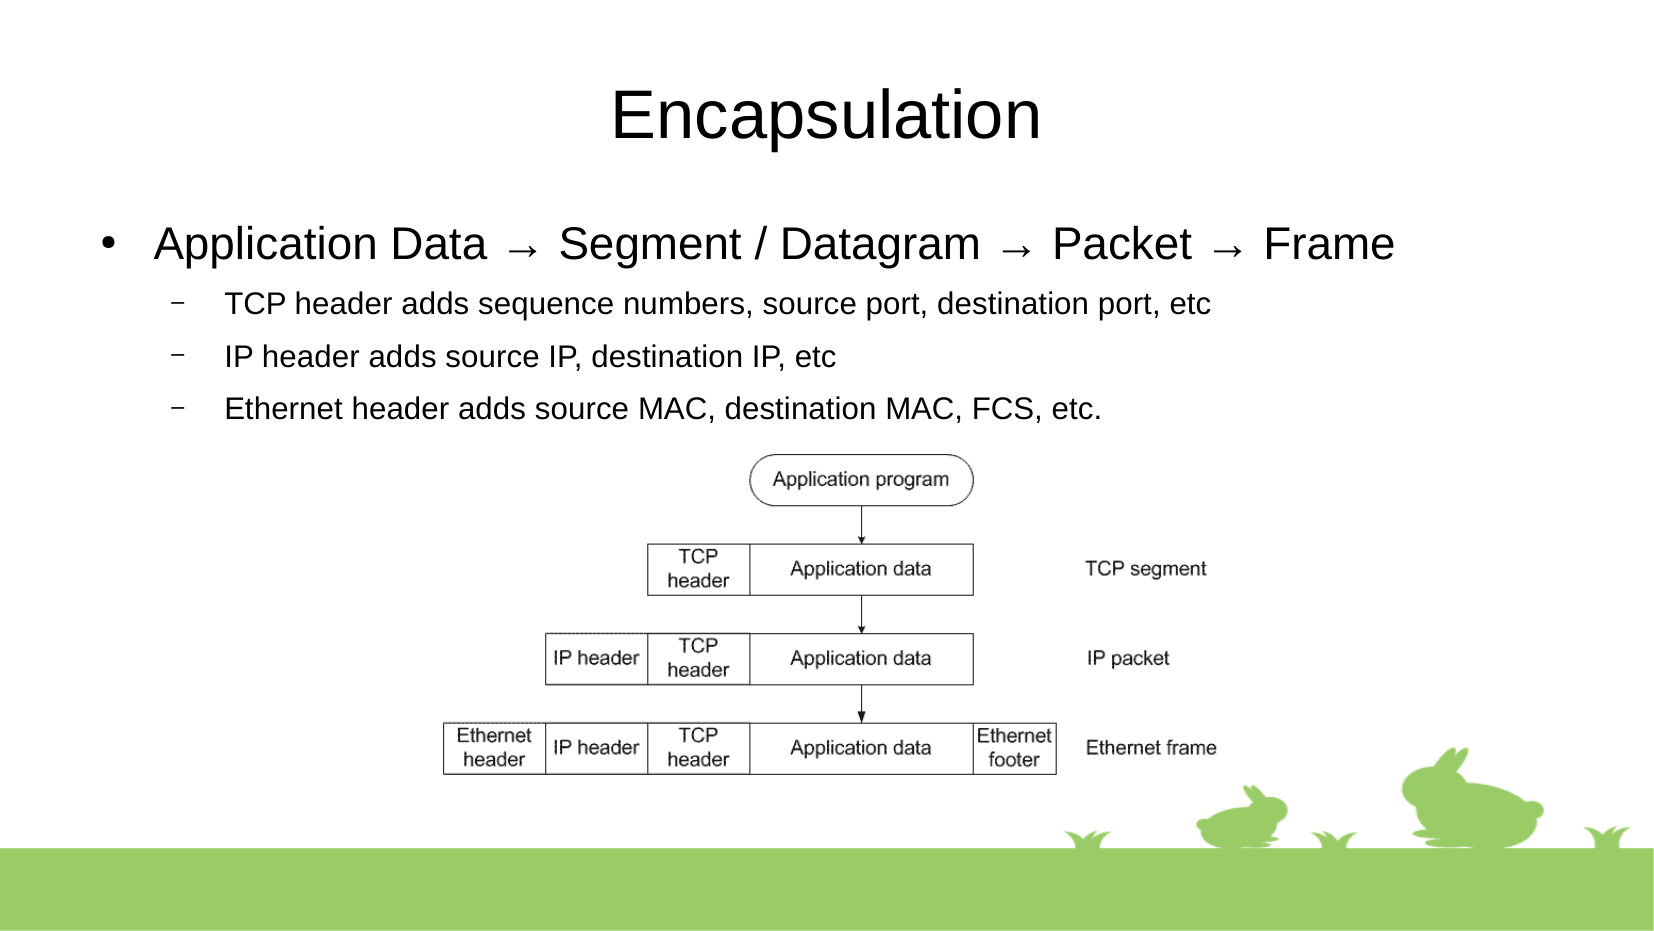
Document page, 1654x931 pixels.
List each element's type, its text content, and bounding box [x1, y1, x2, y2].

title Encapsulation [82, 37, 1571, 193]
picture [0, 0, 1654, 931]
list Application Data → Segment / Datagram → Packet → Frame TCP header adds sequence numbers, source port, destination port, etc IP header adds source IP, destination IP, etc Ethernet header adds source MAC, destination MAC, FCS, etc. [82, 217, 1571, 758]
